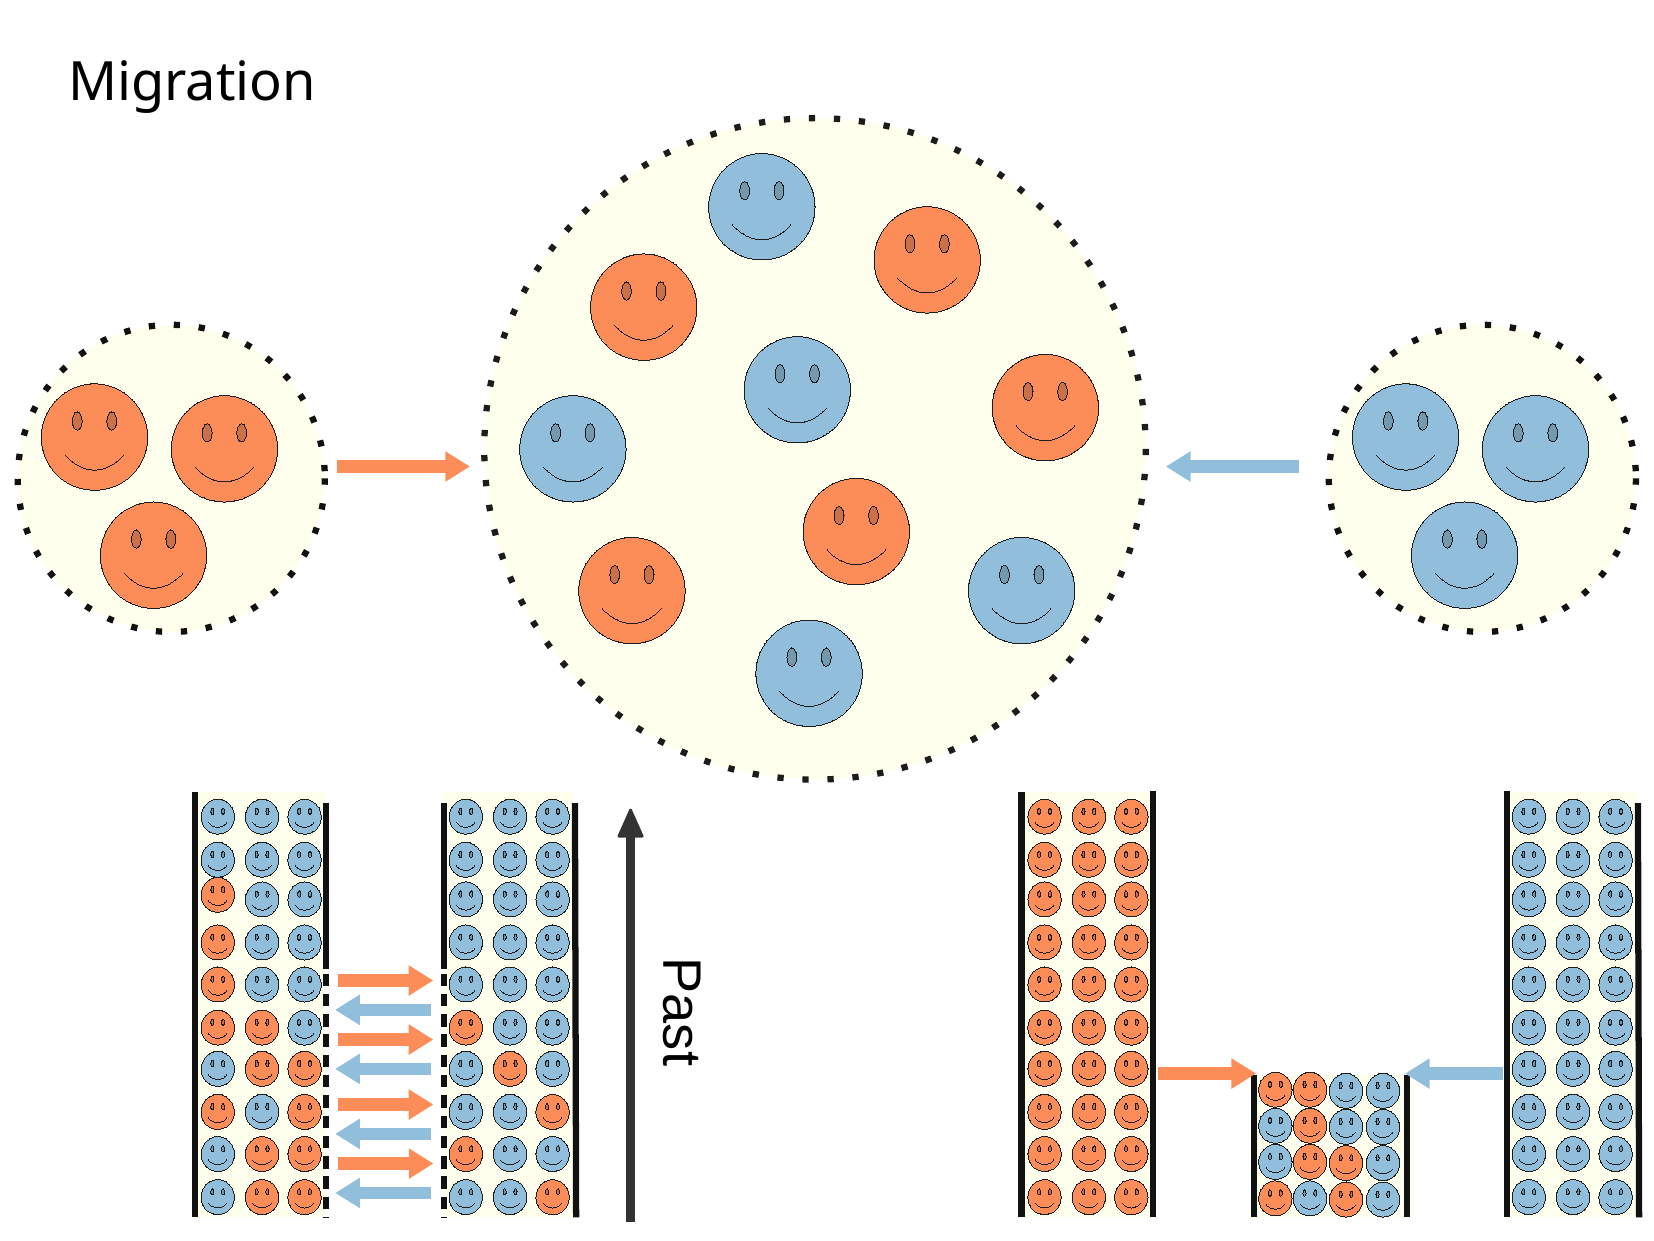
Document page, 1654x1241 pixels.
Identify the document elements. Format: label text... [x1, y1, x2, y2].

text_box [1021, 792, 1153, 1218]
text_box [1328, 324, 1636, 632]
text_box [1505, 792, 1638, 1218]
text_box Migration [53, 35, 299, 109]
text_box [484, 118, 1146, 780]
text_box [17, 324, 325, 632]
text_box [442, 792, 575, 1218]
text_box [194, 792, 326, 1218]
text_box Past [644, 942, 720, 1081]
text_box [1252, 1072, 1412, 1218]
